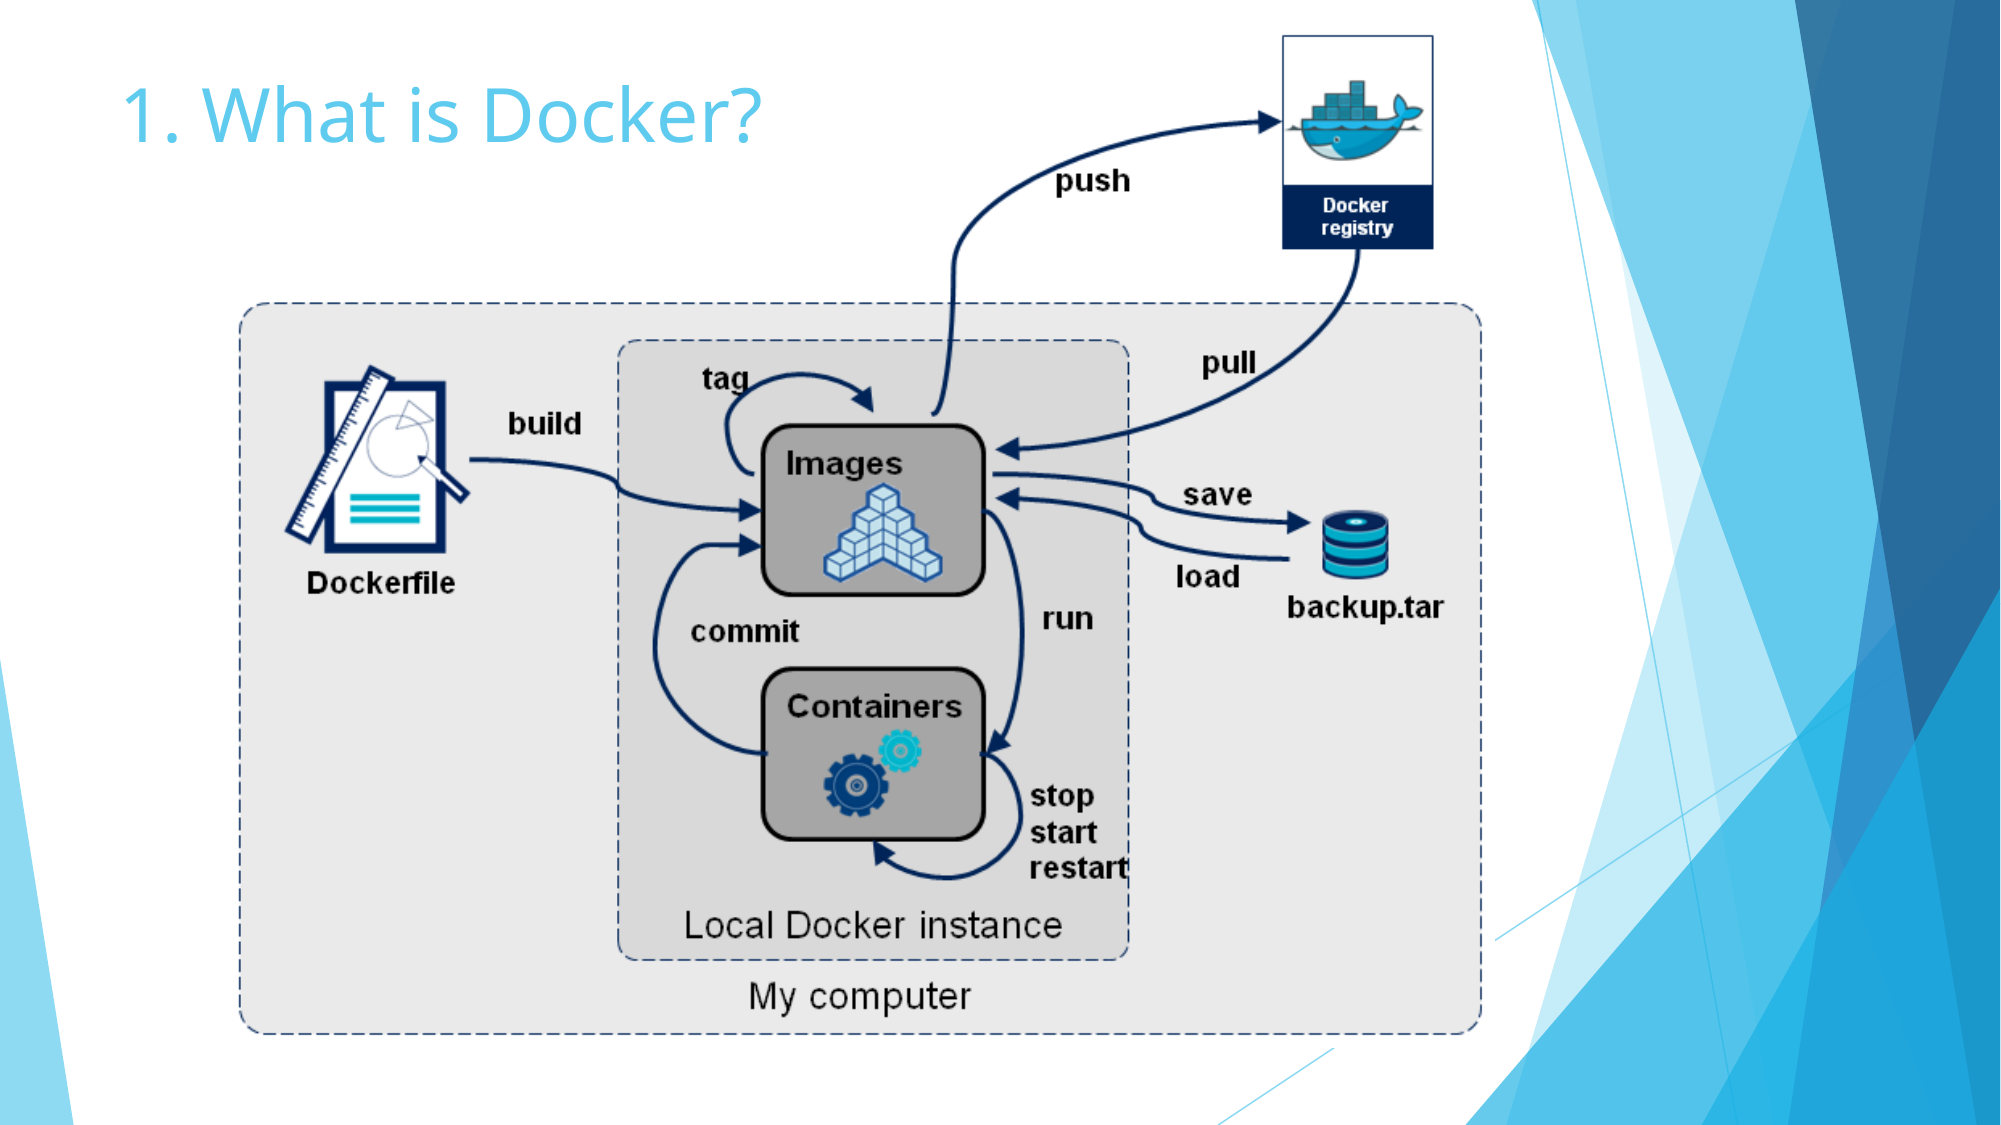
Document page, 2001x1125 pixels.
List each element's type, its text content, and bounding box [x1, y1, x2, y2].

picture [220, 21, 1495, 60]
picture [220, 277, 1495, 1048]
title 1. What is Docker? [104, 60, 1515, 277]
